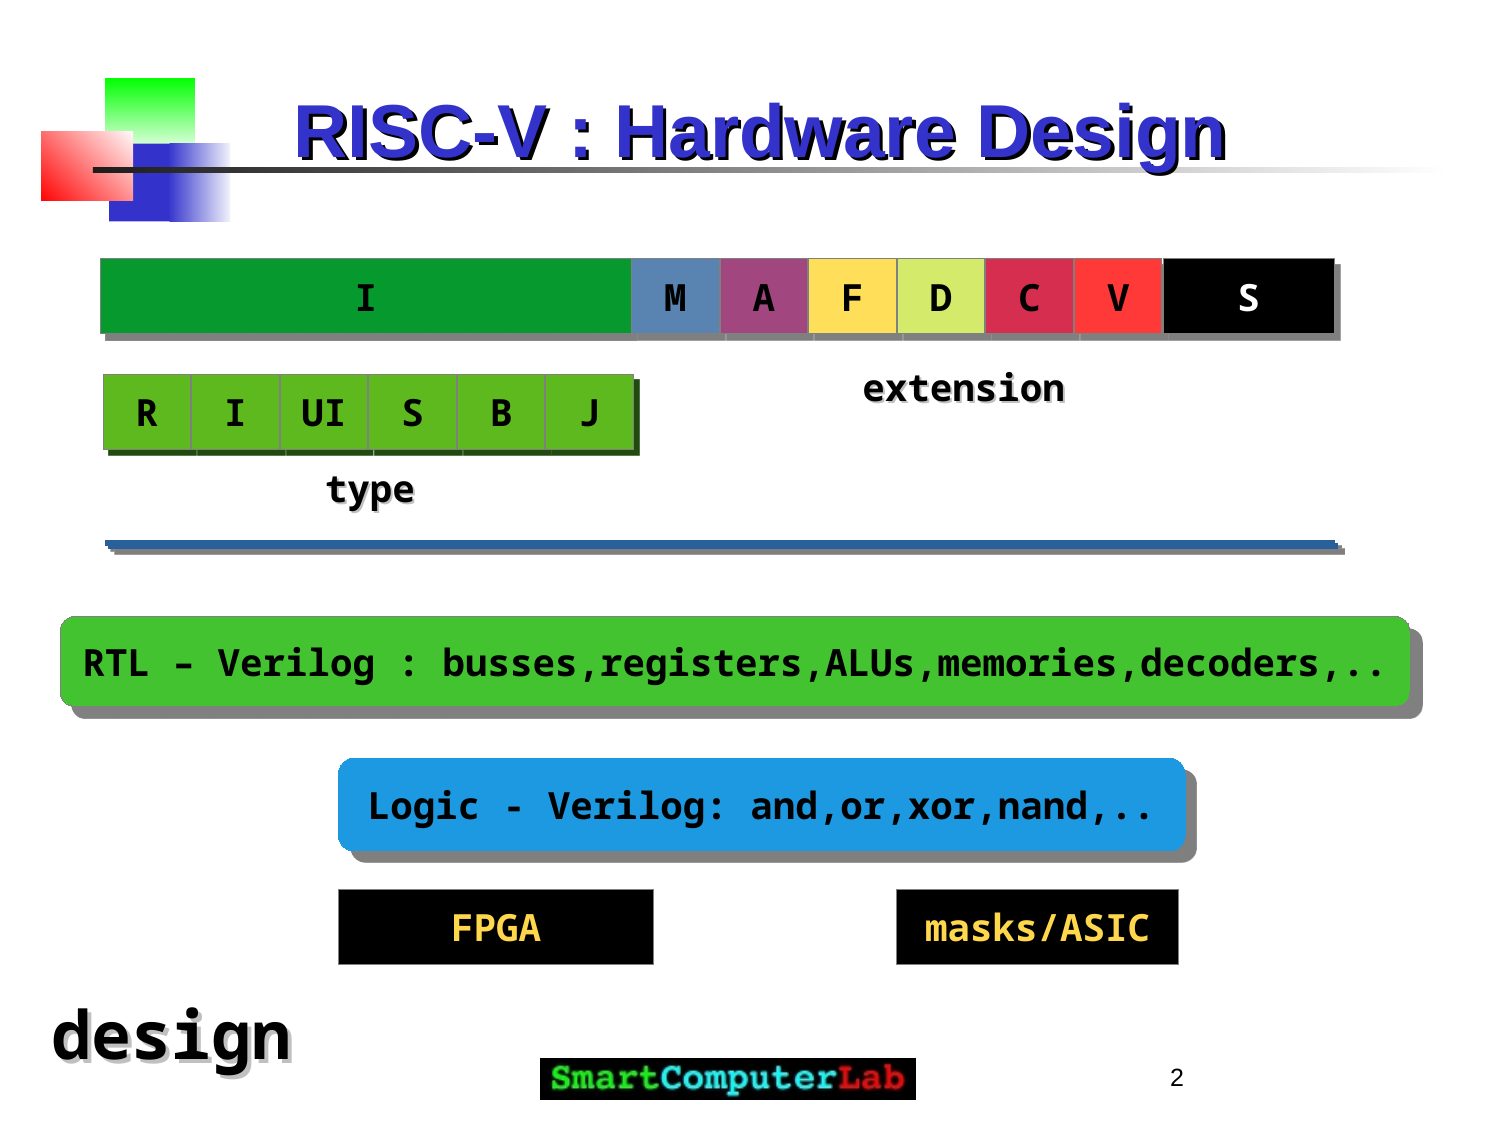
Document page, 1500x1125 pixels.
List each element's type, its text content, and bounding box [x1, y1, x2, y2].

text_box C [985, 258, 1074, 334]
picture [540, 1058, 916, 1100]
text_box A [720, 258, 808, 334]
text_box I [100, 258, 631, 334]
text_box Logic - Verilog: and,or,xor,nand,.. [338, 758, 1186, 851]
text_box B [457, 374, 545, 450]
text_box R [103, 374, 191, 450]
text_box F [808, 258, 897, 334]
text_box masks/ASIC [896, 889, 1179, 965]
title RISC-V : Hardware Design [100, 74, 1421, 180]
text_box I [191, 374, 280, 450]
text_box extension [847, 357, 1091, 423]
text_box D [897, 258, 985, 334]
text_box FPGA [338, 889, 654, 965]
text_box UI [280, 374, 368, 450]
text_box RTL – Verilog : busses,registers,ALUs,memories,decoders,.. [60, 616, 1411, 707]
text_box type [309, 457, 458, 518]
text_box design [36, 985, 331, 1081]
text_box S [1163, 258, 1335, 334]
text_box J [545, 374, 634, 450]
text_box M [631, 258, 720, 334]
text_box S [368, 374, 457, 450]
text_box V [1074, 258, 1162, 334]
